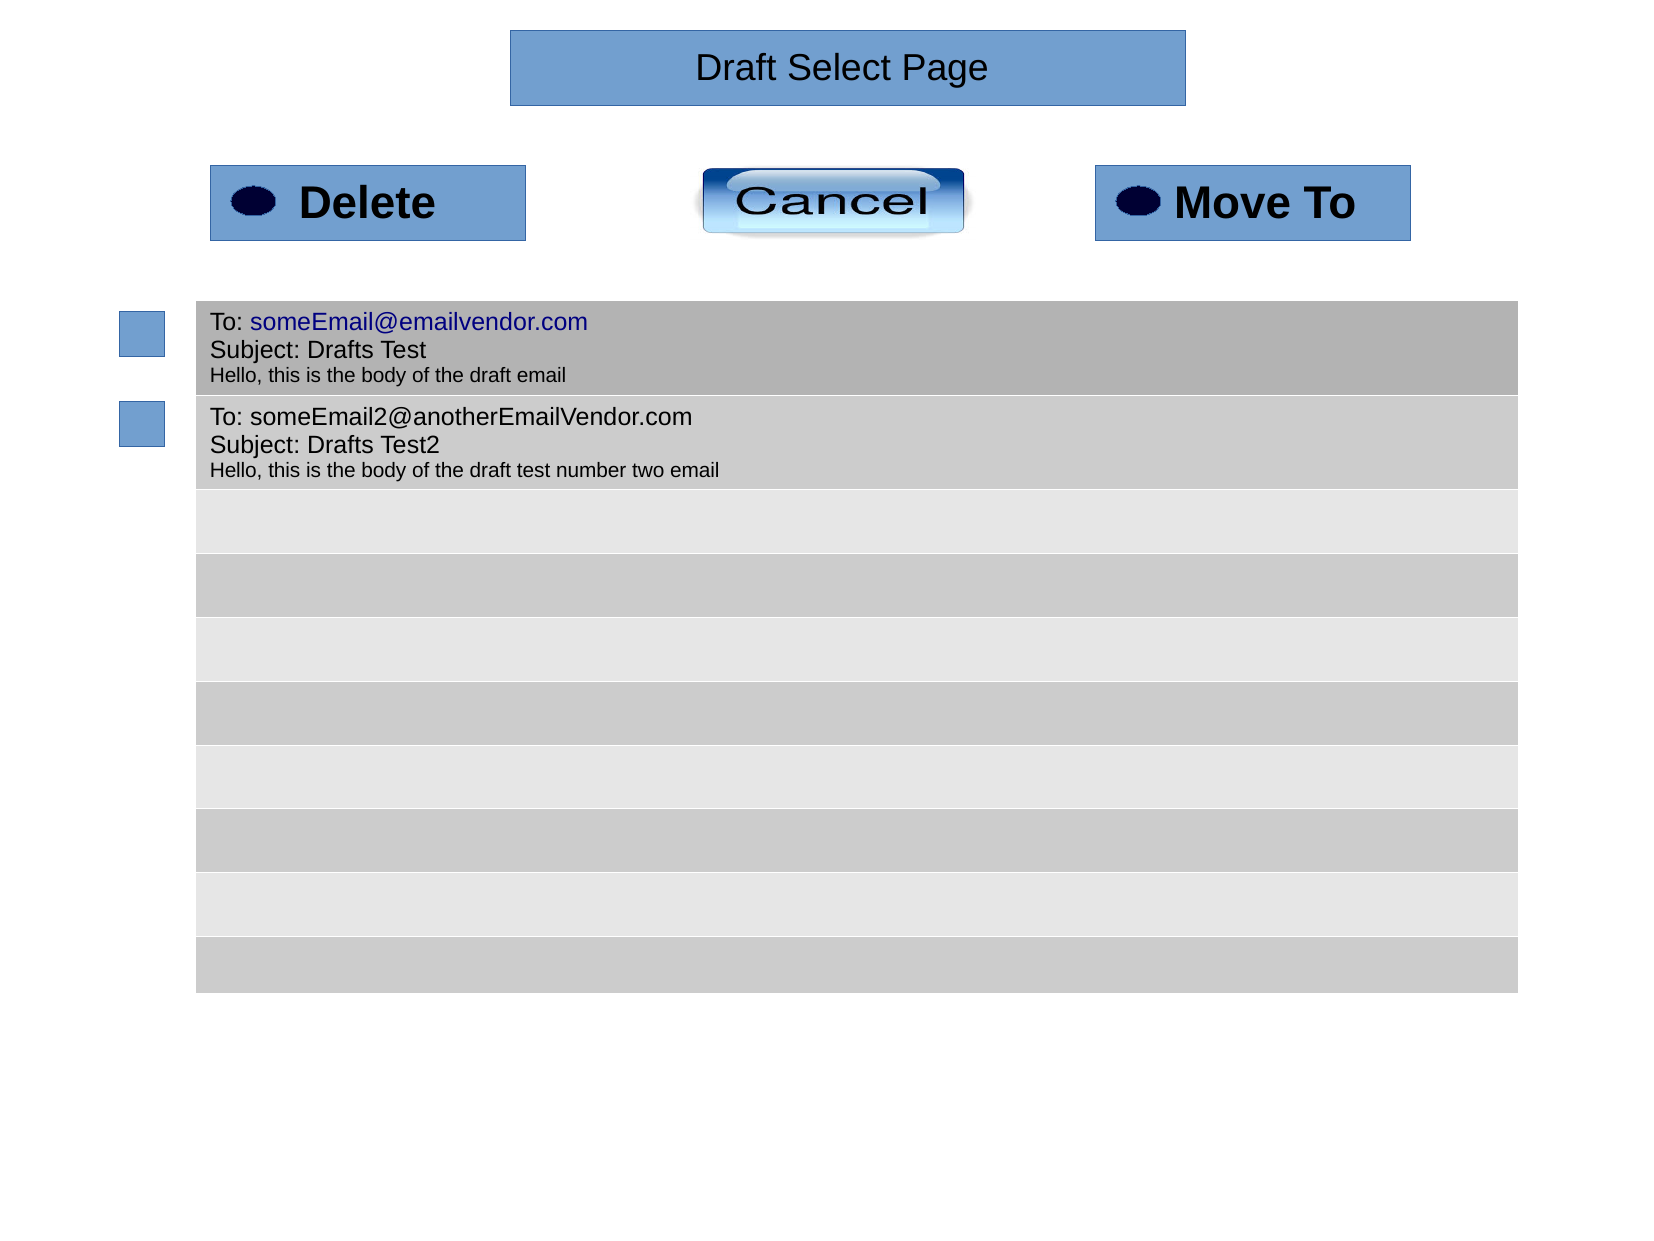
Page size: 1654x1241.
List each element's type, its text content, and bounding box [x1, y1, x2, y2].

text_box [230, 185, 276, 216]
text_box [1115, 185, 1161, 216]
table_cell [196, 682, 1518, 745]
table_cell [196, 809, 1518, 872]
table_cell [196, 490, 1518, 553]
table_cell [196, 618, 1518, 681]
text_box Delete [210, 165, 526, 241]
table_header To: someEmail@emailvendor.com Subject: Drafts Test Hello, this is the body of the draft email [196, 301, 1518, 395]
table_cell [196, 746, 1518, 808]
text_box [119, 311, 165, 357]
text_box Move To [1095, 165, 1411, 241]
table_cell To: someEmail2@anotherEmailVendor.com Subject: Drafts Test2 Hello, this is the body of the draft test number two email [196, 396, 1518, 489]
table_cell [196, 873, 1518, 936]
text_box [119, 401, 165, 447]
table_cell [196, 937, 1518, 993]
picture [690, 164, 976, 241]
table_cell [196, 554, 1518, 617]
text_box Draft Select Page [510, 30, 1186, 106]
